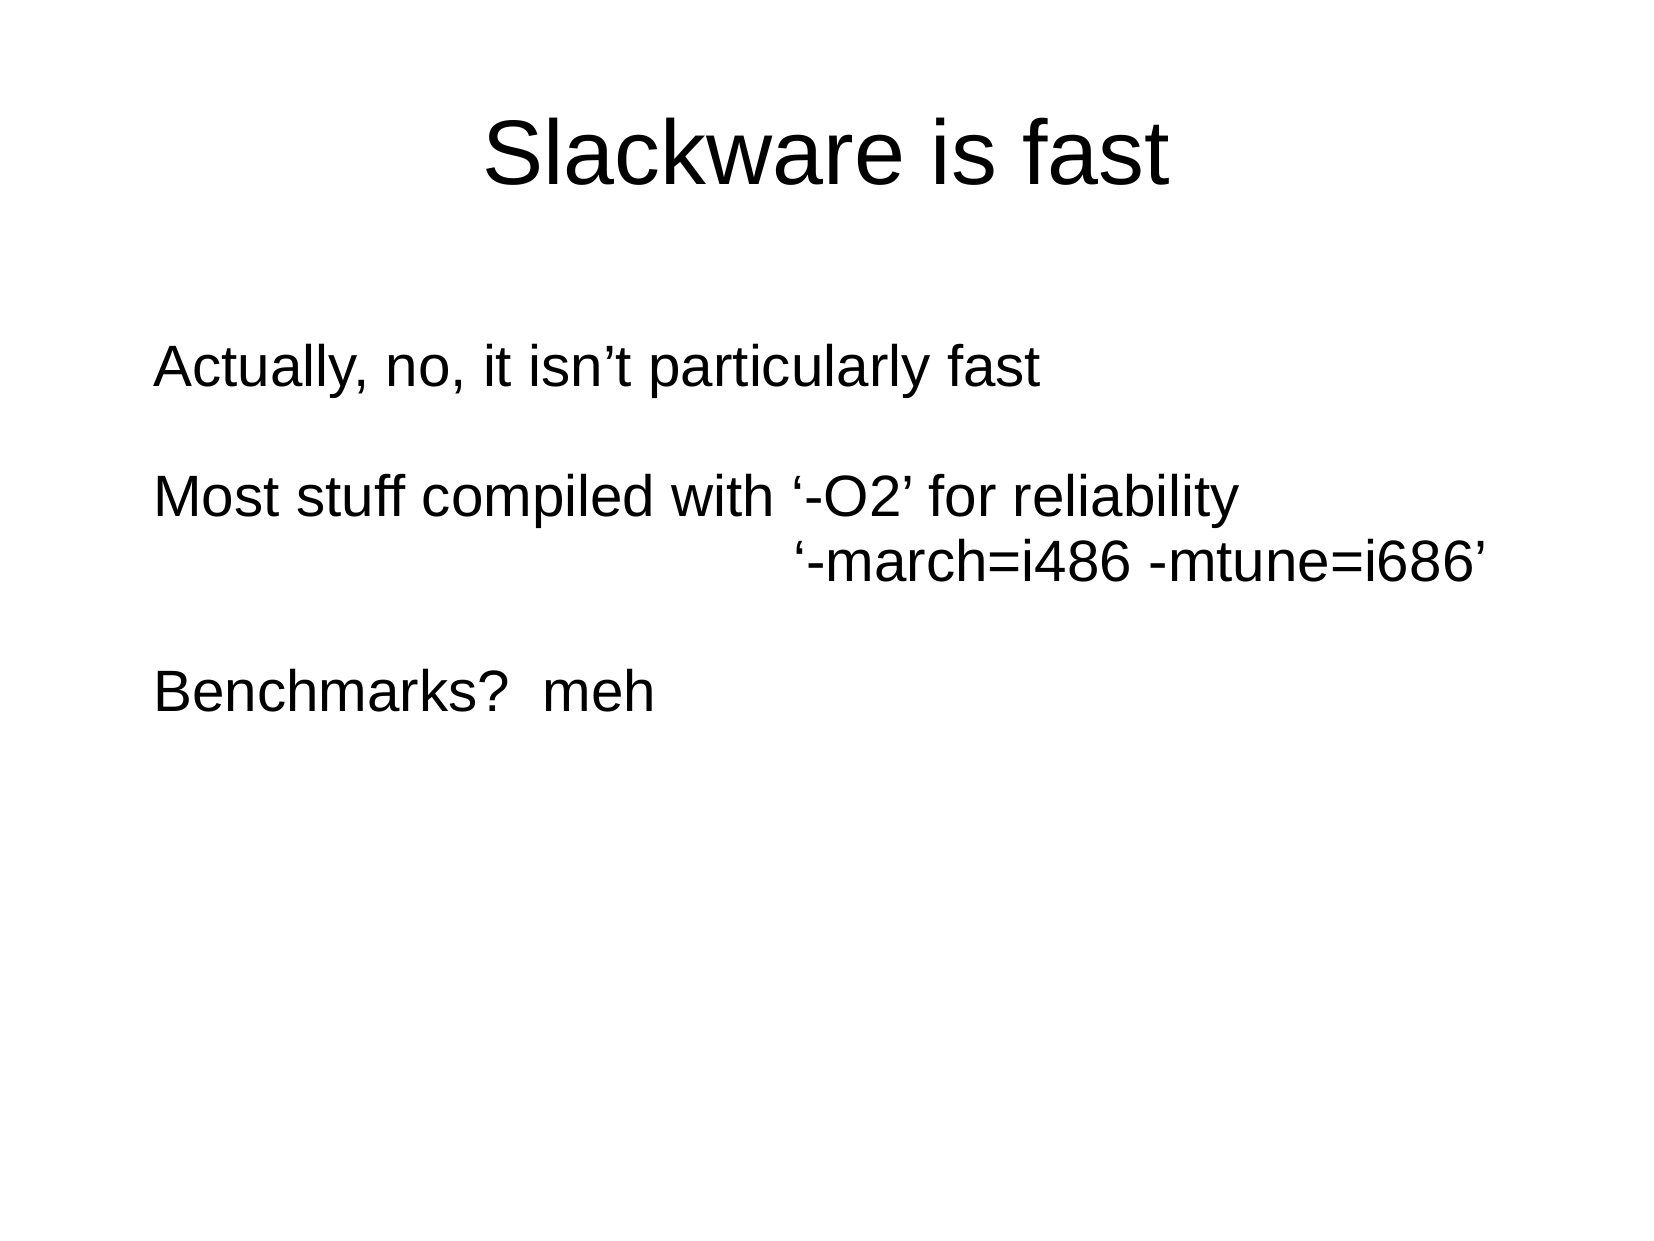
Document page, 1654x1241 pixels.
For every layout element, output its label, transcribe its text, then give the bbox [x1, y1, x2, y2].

title Slackware is fast [82, 49, 1571, 257]
text_box Actually, no, it isn’t particularly fast Most stuff compiled with ‘-O2’ for reliability ‘-march=i486 -mtune=i686’ Benchmarks? meh [153, 334, 1489, 874]
